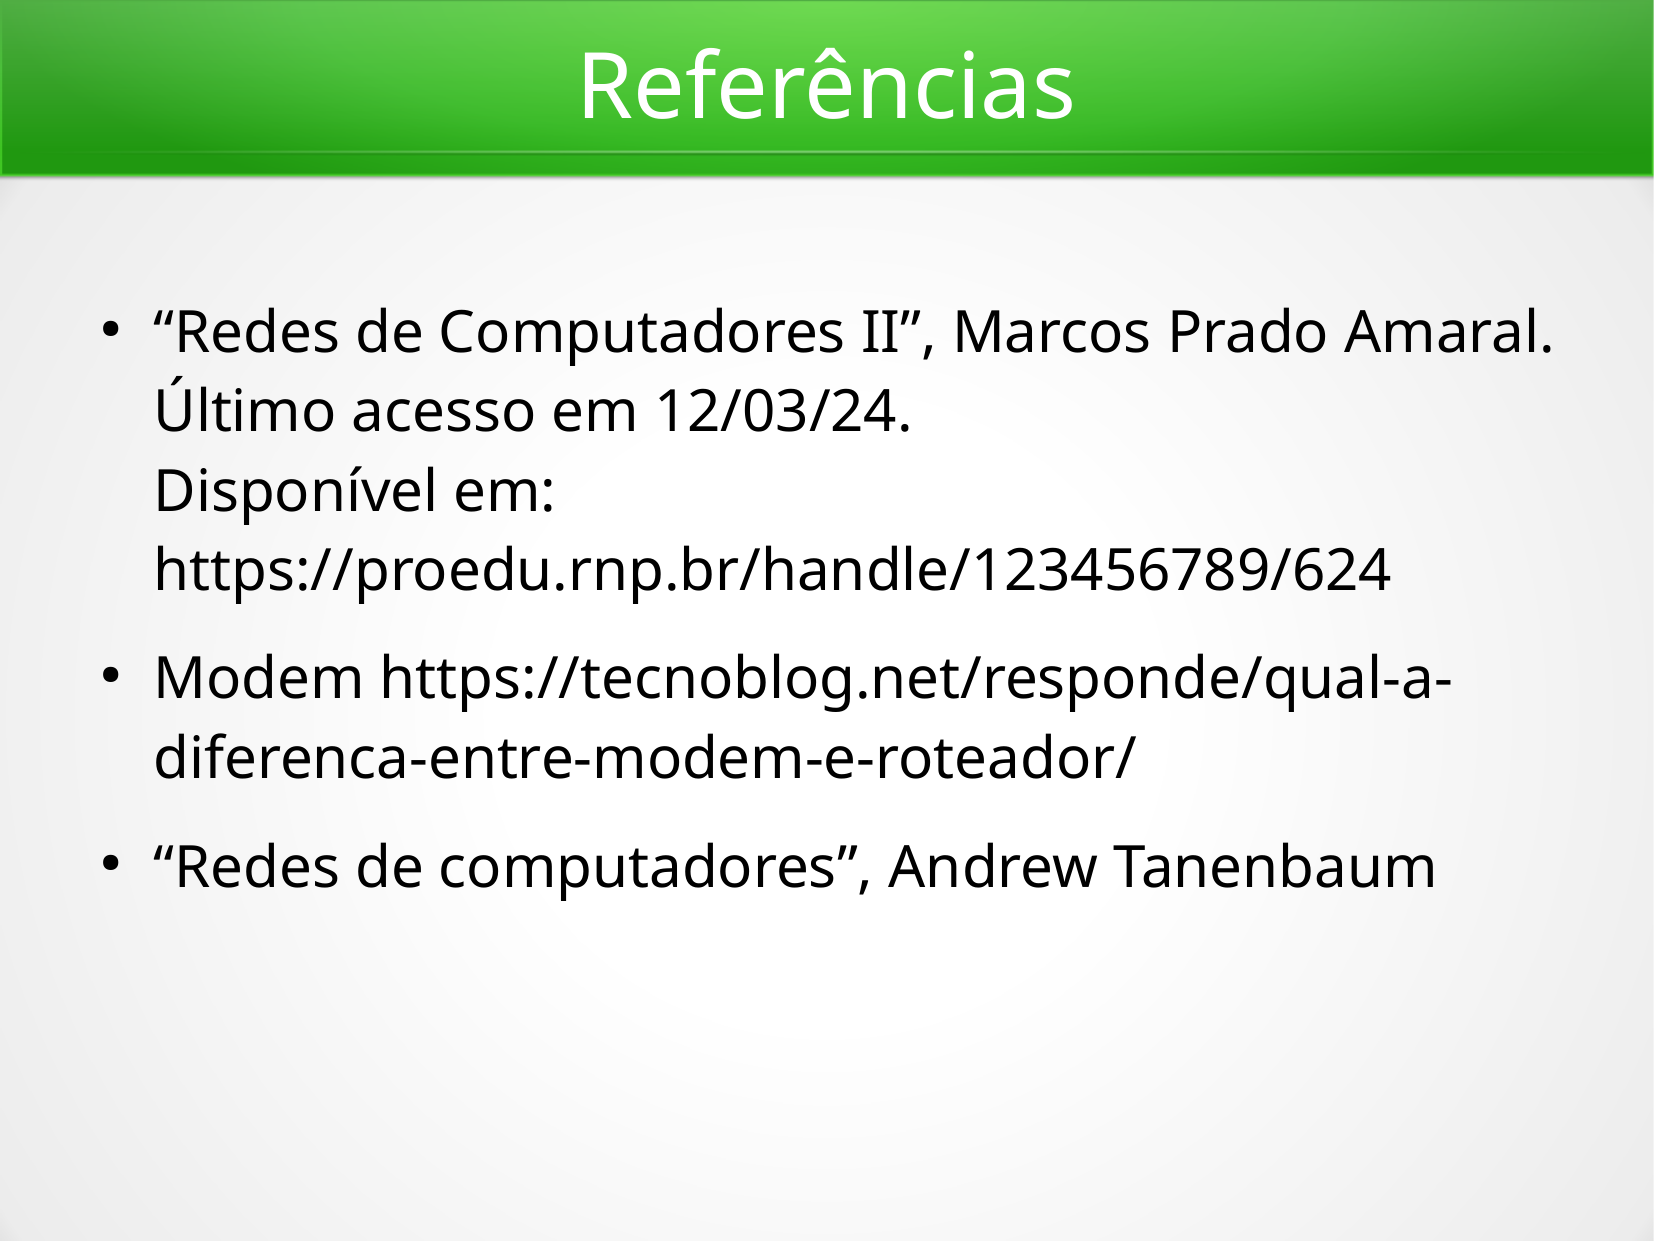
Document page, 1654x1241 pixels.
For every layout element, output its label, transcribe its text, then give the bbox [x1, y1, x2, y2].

list “Redes de Computadores II”, Marcos Prado Amaral. Último acesso em 12/03/24. Disponível em: https://proedu.rnp.br/handle/123456789/624 Modem https://tecnoblog.net/responde/qual-a-diferenca-entre-modem-e-roteador/ “Redes de computadores”, Andrew Tanenbaum [82, 290, 1571, 1010]
picture [0, 0, 1654, 1241]
title Referências [82, 11, 1571, 154]
